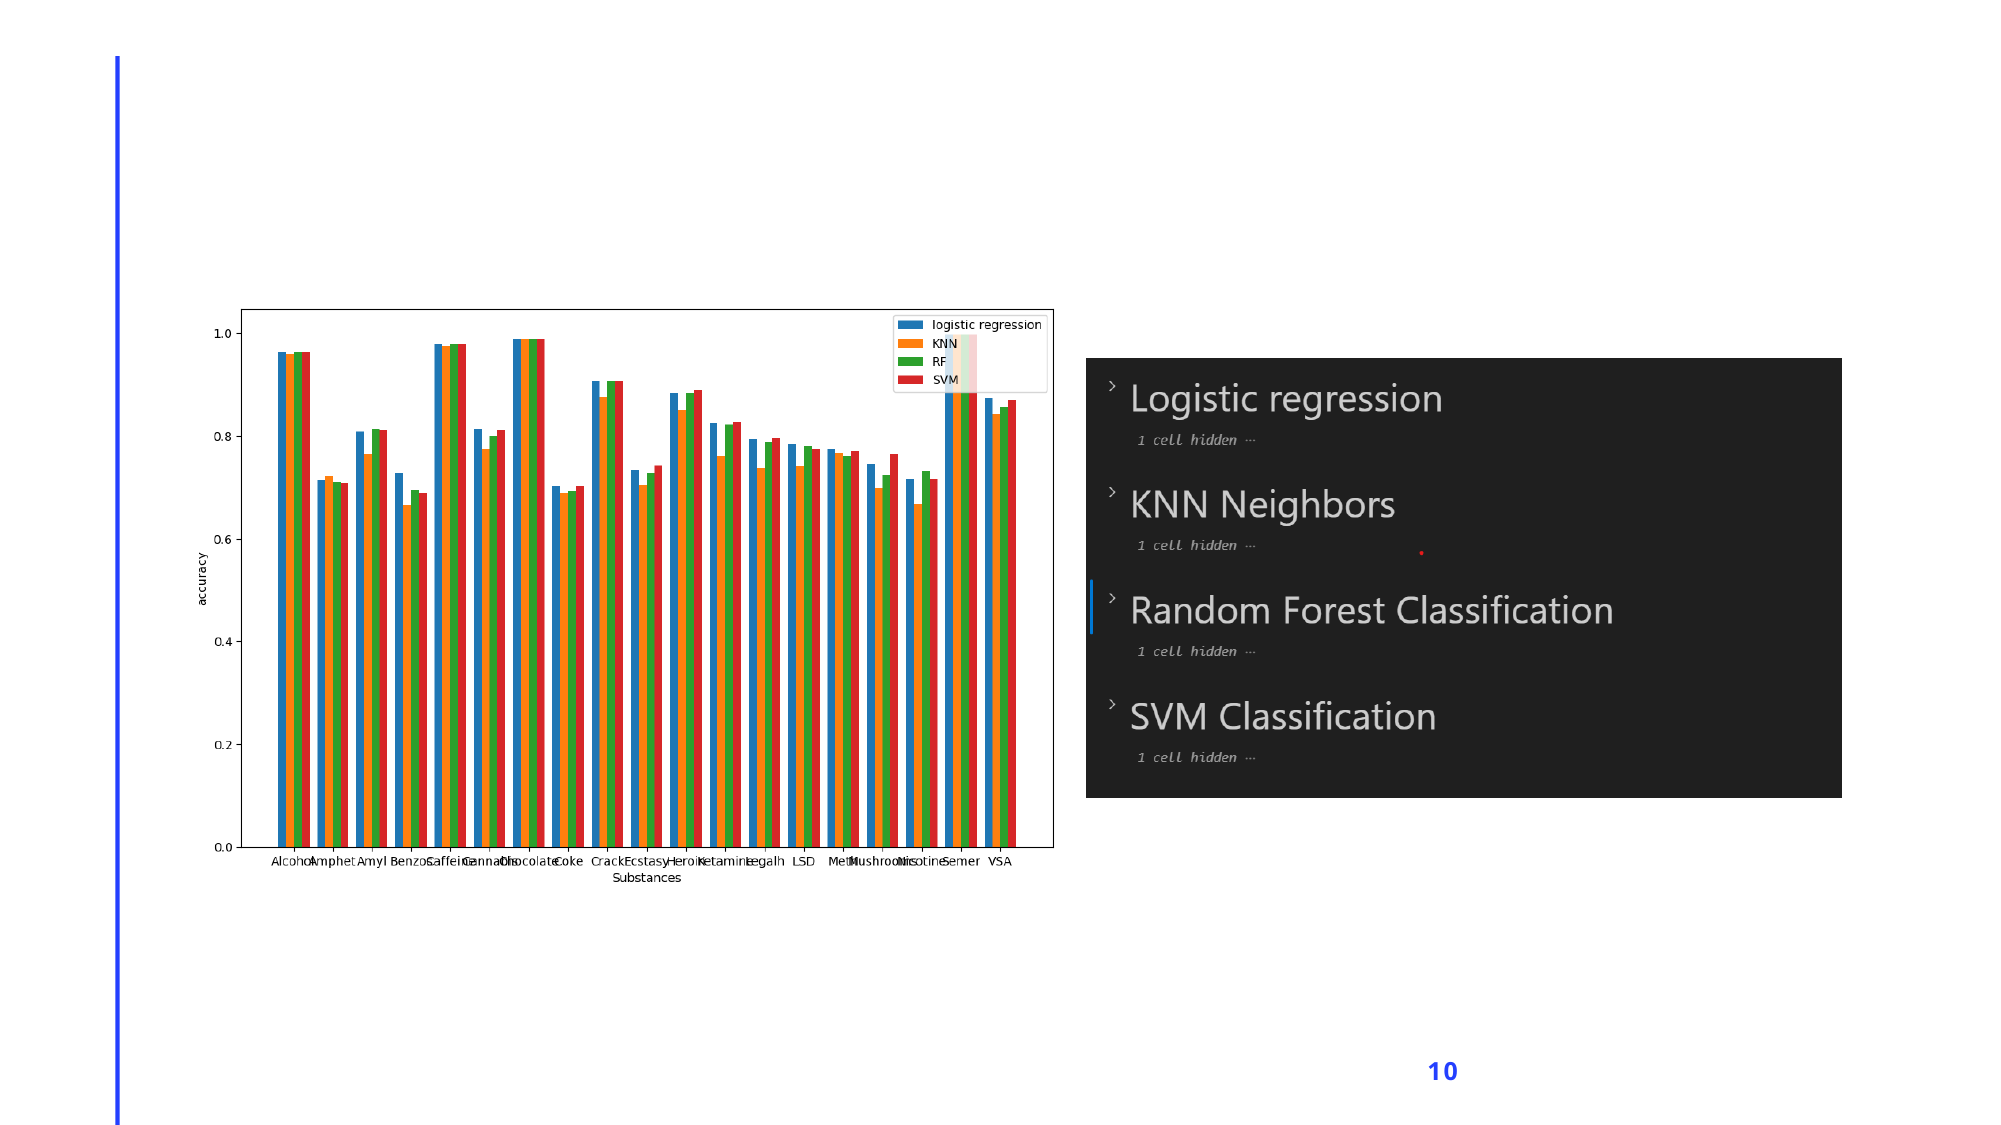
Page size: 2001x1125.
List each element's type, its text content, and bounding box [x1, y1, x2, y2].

picture [1086, 358, 1842, 798]
picture [187, 300, 1061, 893]
text_box 6 [1412, 1042, 1863, 1103]
